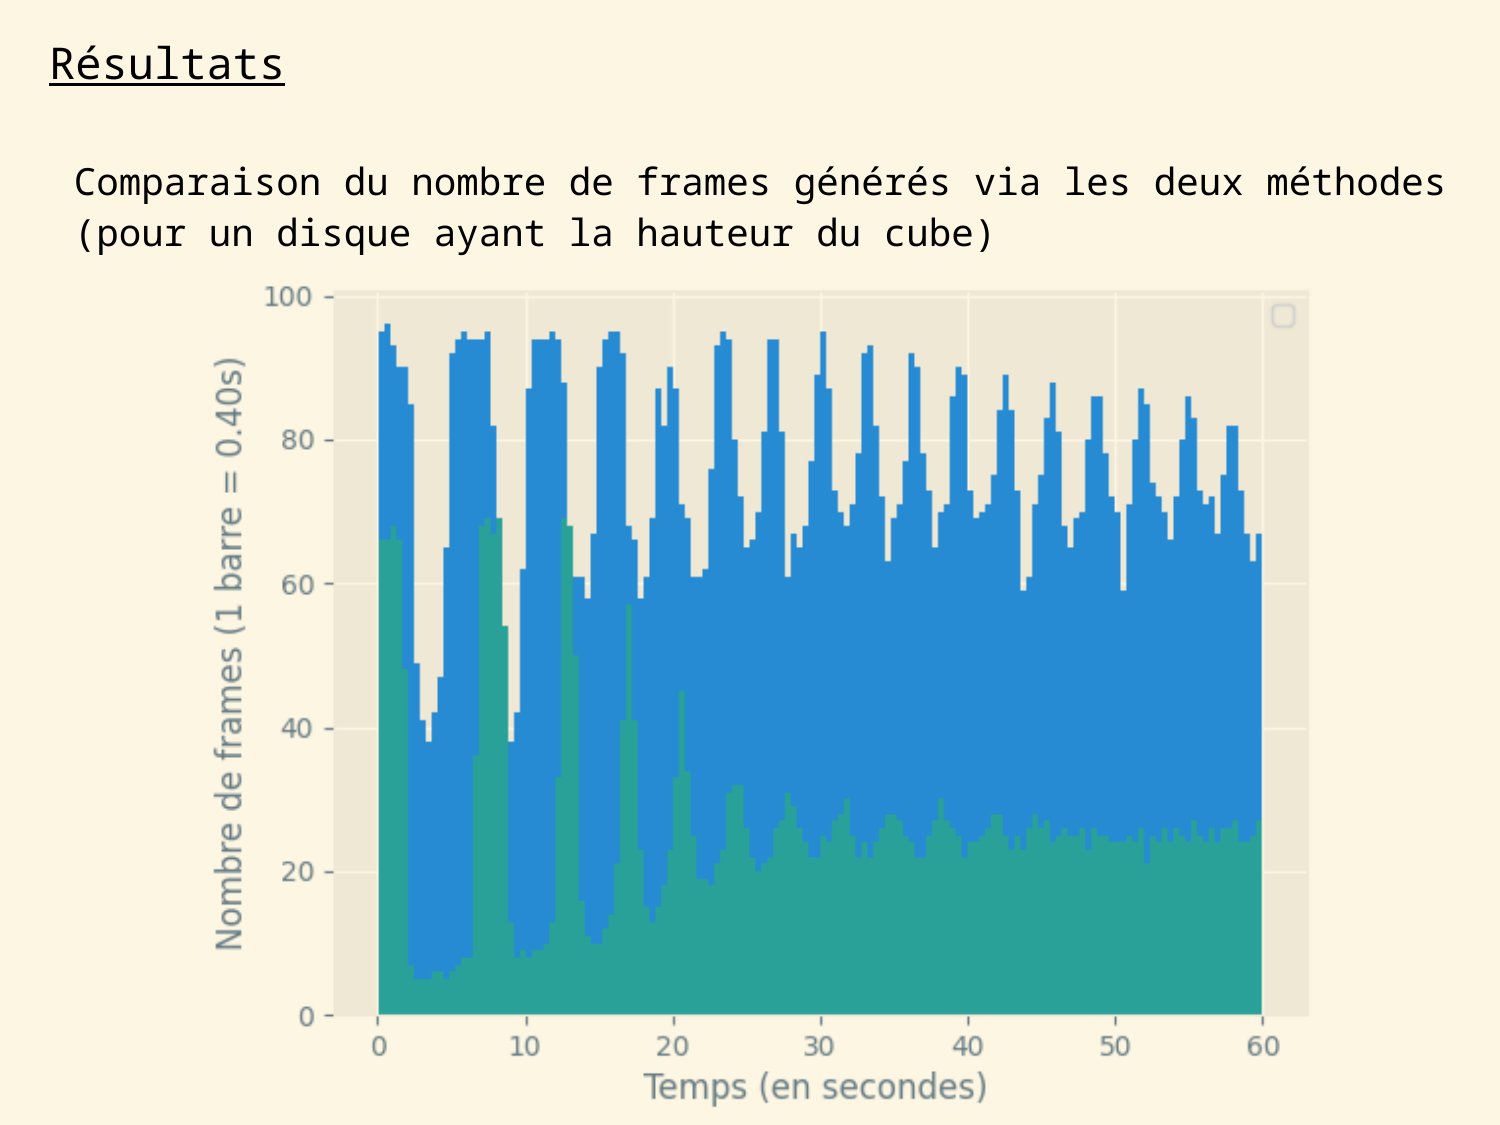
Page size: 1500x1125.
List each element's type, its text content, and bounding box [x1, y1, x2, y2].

text_box Comparaison du nombre de frames générés via les deux méthodes (pour un disque ayant la hauteur du cube) [59, 147, 1500, 265]
title Résultats [49, 0, 1447, 126]
picture [177, 265, 1433, 1119]
